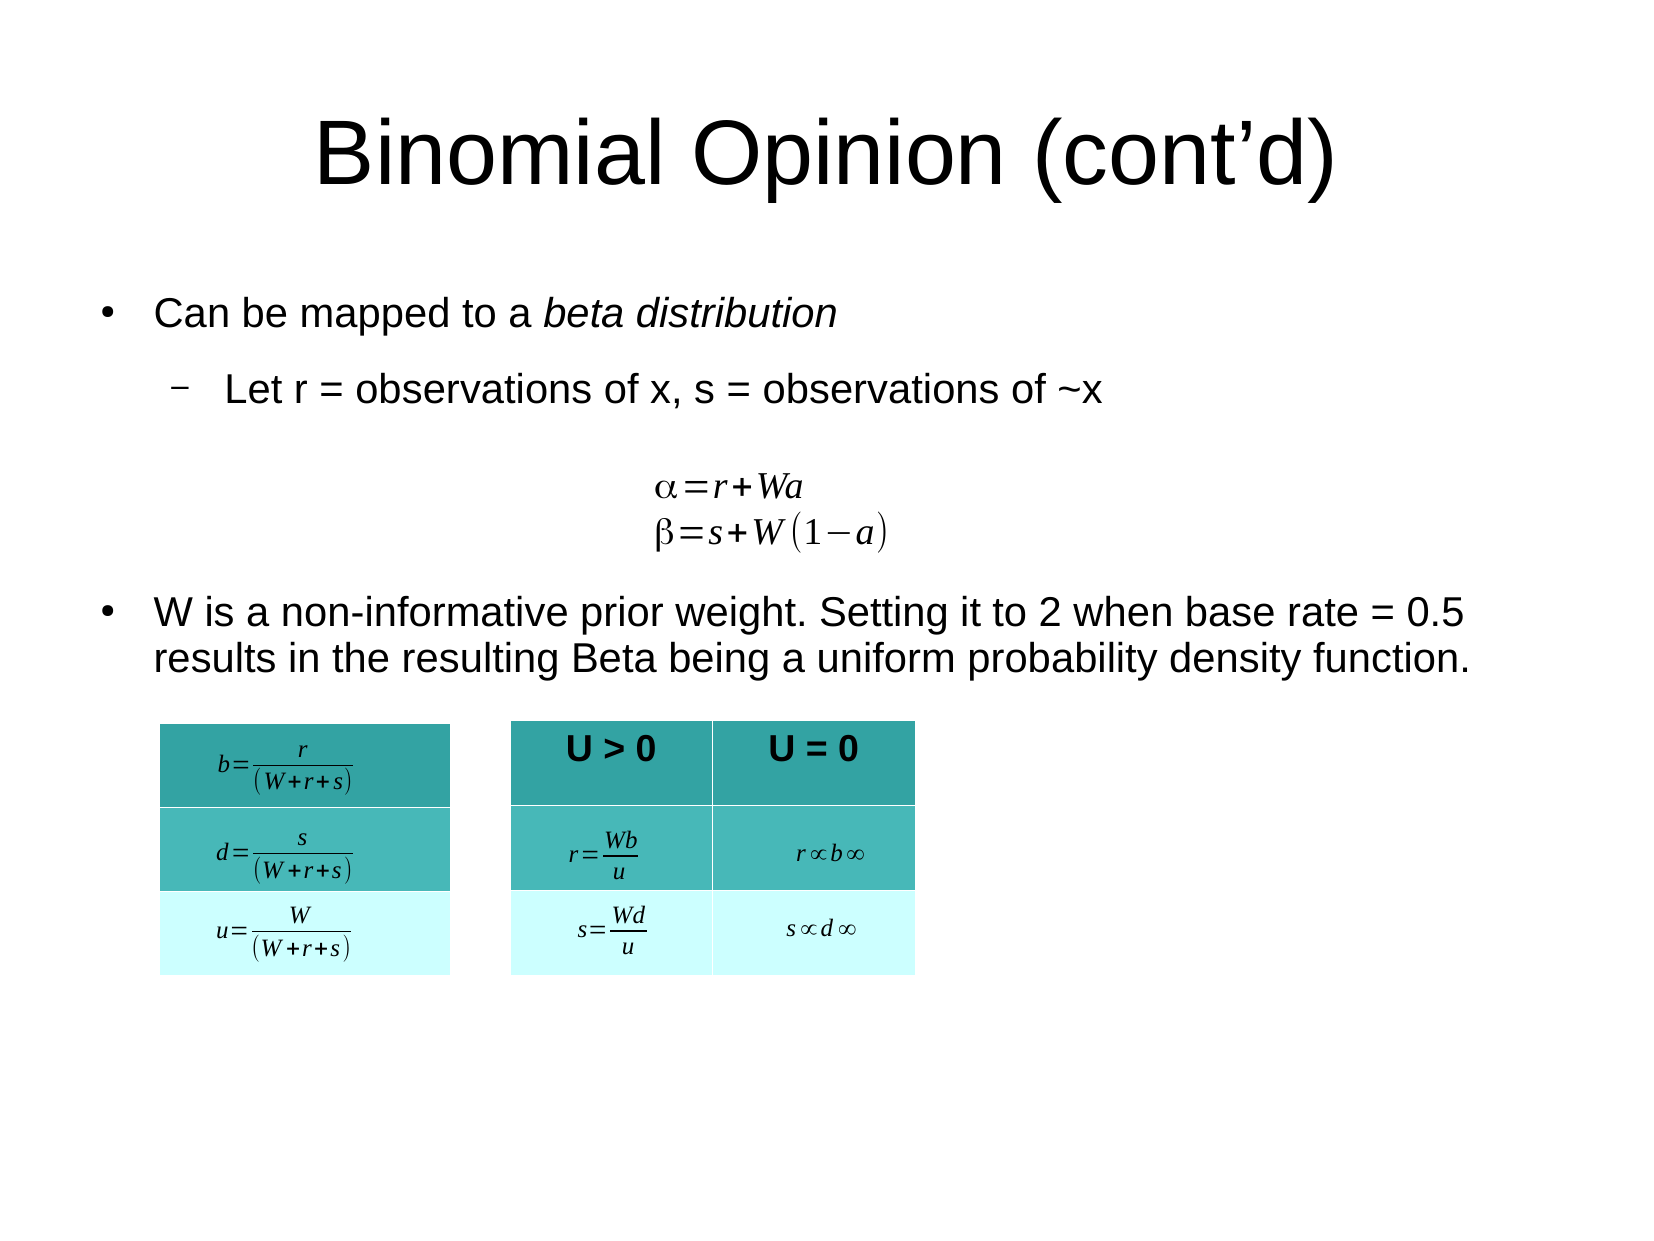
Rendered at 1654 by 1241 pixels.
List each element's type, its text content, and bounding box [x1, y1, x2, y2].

table_header [160, 724, 450, 807]
table_cell [160, 892, 450, 975]
chart [780, 915, 863, 943]
table_cell [160, 808, 450, 891]
table_header U = 0 [713, 721, 915, 805]
table_cell [713, 891, 915, 975]
title Binomial Opinion (cont’d) [82, 49, 1571, 257]
chart [211, 735, 361, 797]
table_cell [511, 806, 712, 890]
chart [645, 465, 899, 556]
table_header U > 0 [511, 721, 712, 805]
chart [570, 900, 654, 961]
table_cell [713, 806, 915, 890]
table_cell [511, 891, 712, 975]
chart [789, 840, 871, 868]
chart [562, 825, 646, 886]
list Can be mapped to a beta distribution Let r = observations of x, s = observations of ~x W is a non-informative prior weight. Setting it to 2 when base rate = 0.5 results in the resulting Beta being a uniform probability density function. [82, 290, 1571, 1010]
chart [210, 901, 358, 964]
chart [210, 823, 360, 886]
